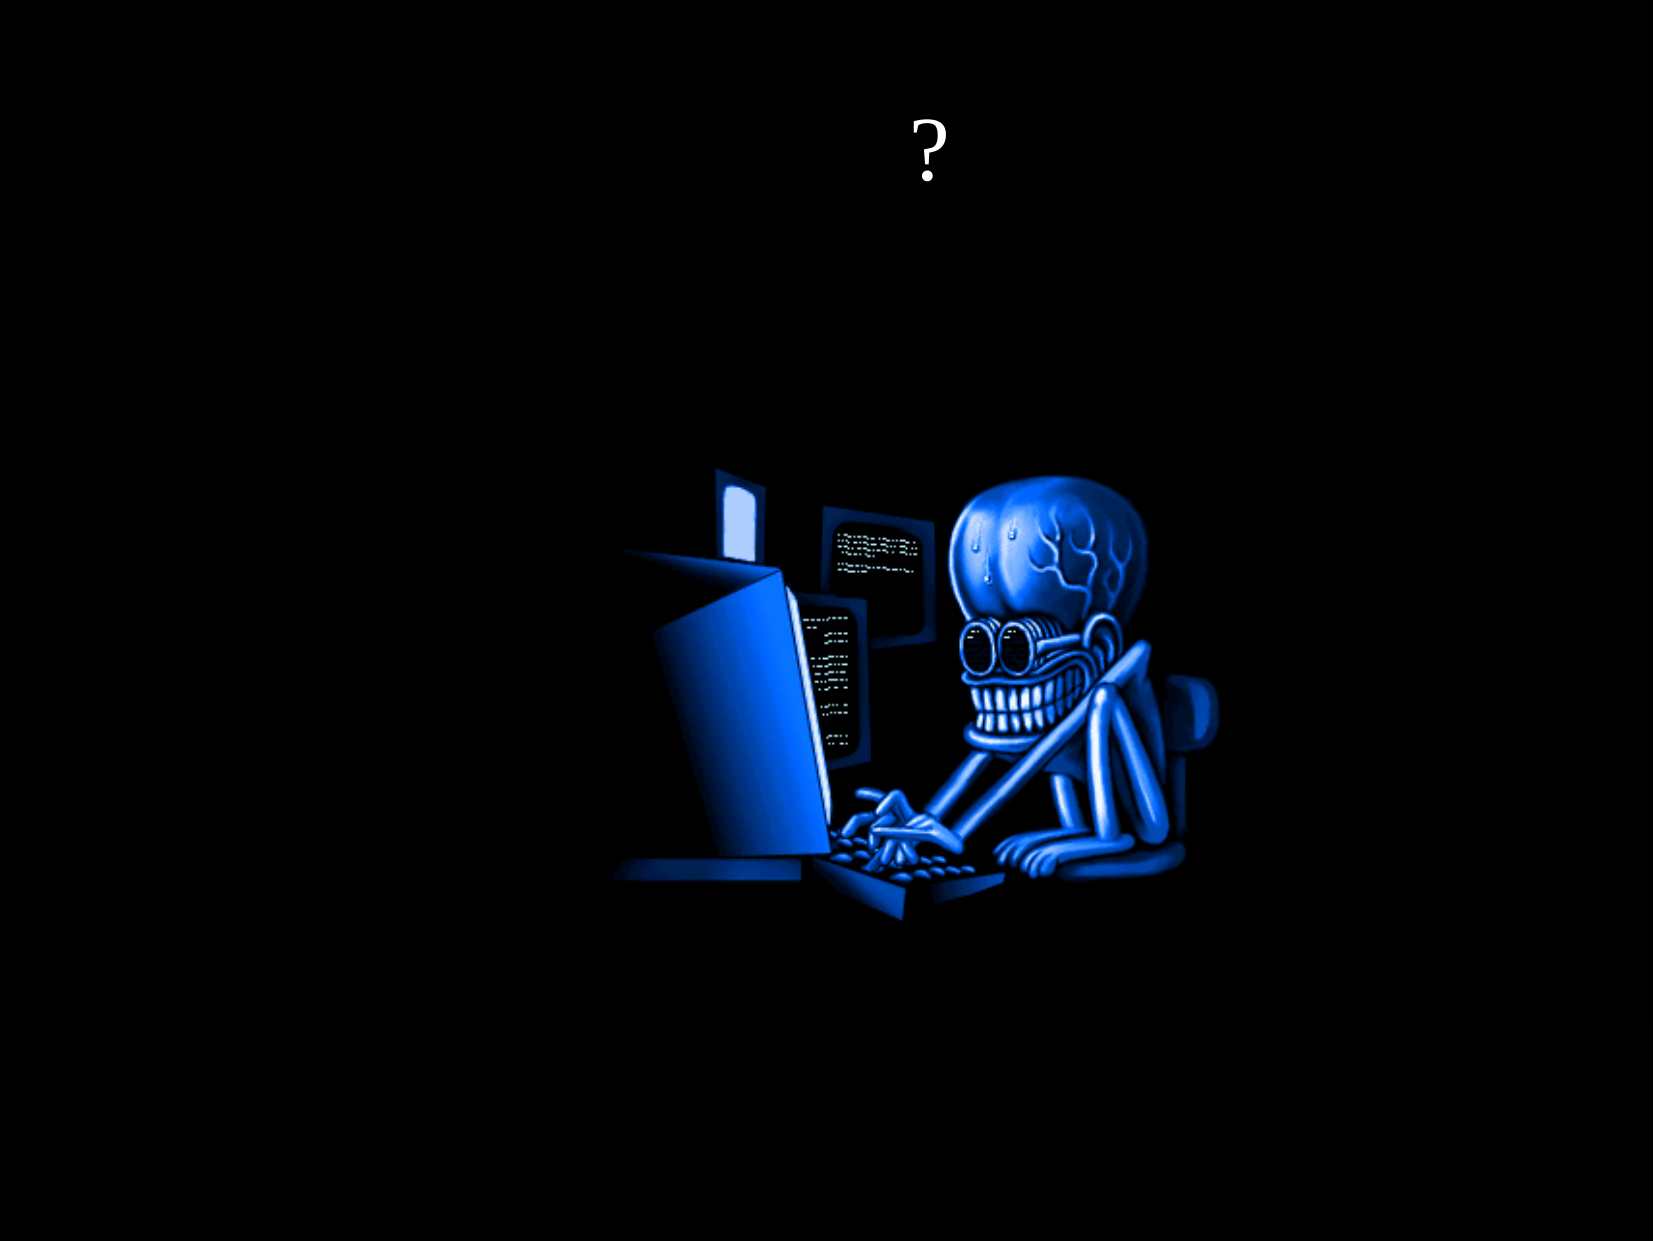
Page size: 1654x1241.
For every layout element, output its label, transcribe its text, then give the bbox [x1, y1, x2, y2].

title ? [265, 47, 1594, 253]
picture [0, 0, 1654, 1241]
